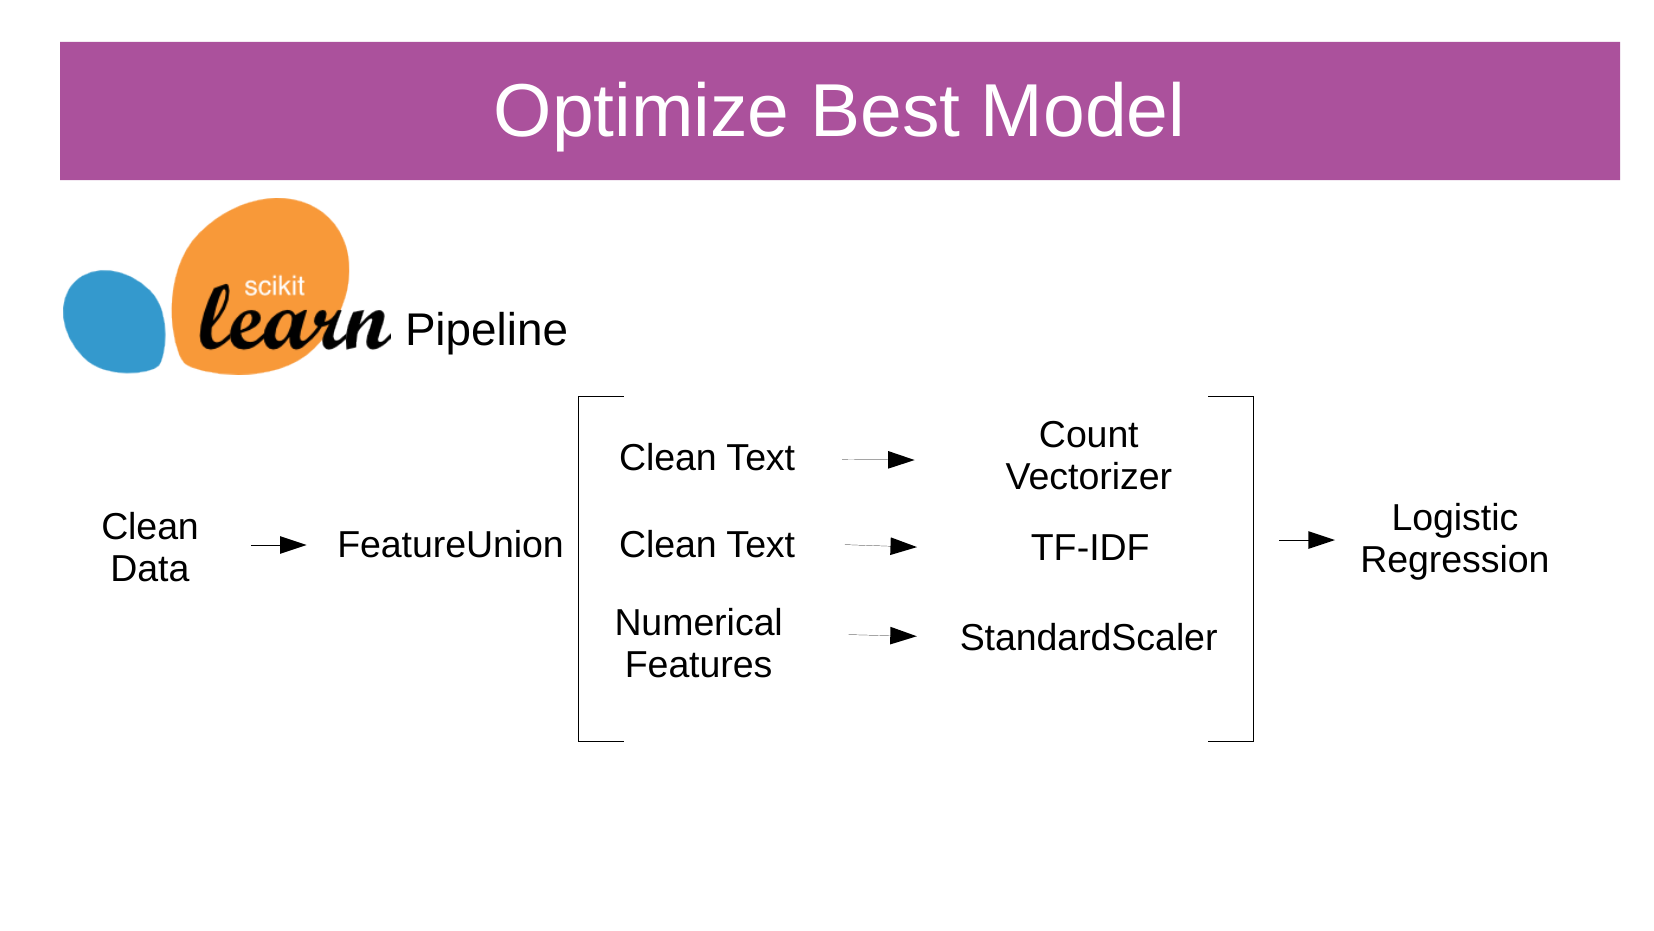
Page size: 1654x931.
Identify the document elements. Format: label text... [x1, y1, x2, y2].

title Clean Data [60, 480, 241, 616]
picture [63, 198, 391, 376]
text_box TF-IDF [1015, 523, 1165, 577]
text_box StandardScaler [945, 609, 1233, 667]
title Logistic Regression [1320, 471, 1591, 607]
title Count Vectorizer [953, 387, 1224, 523]
text_box Clean Text [604, 429, 811, 487]
title Numerical Features [563, 576, 834, 712]
title Pipeline [405, 300, 601, 361]
title Optimize Best Model [60, 41, 1621, 181]
text_box FeatureUnion [322, 516, 579, 574]
text_box Clean Text [604, 516, 811, 574]
